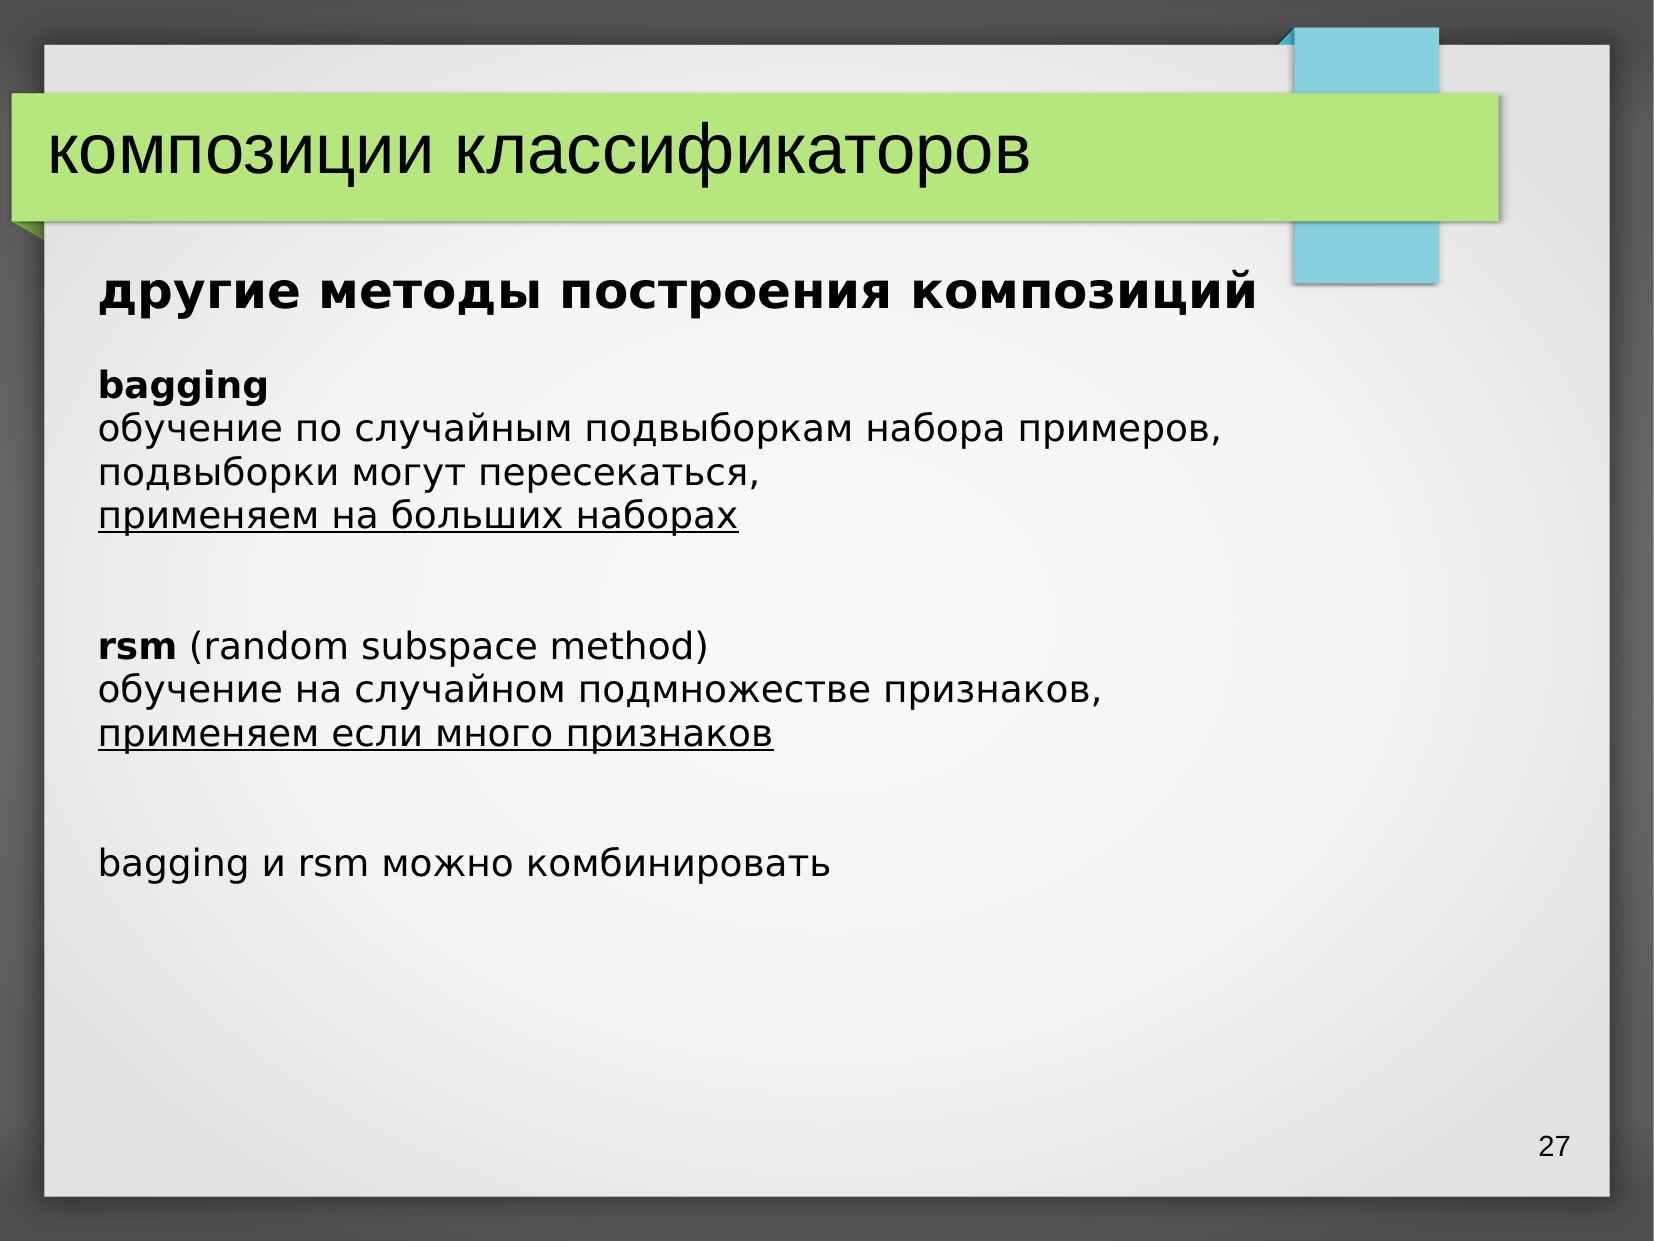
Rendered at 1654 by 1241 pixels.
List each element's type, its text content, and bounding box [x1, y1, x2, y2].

text_box другие методы построения композиций bagging обучение по случайным подвыборкам набора примеров, подвыборки могут пересекаться, применяем на больших наборах rsm (random subspace method) обучение на случайном подмножестве признаков, применяем если много признаков bagging и rsm можно комбинировать [82, 254, 1276, 969]
title композиции классификаторов [47, 109, 1501, 189]
picture [0, 0, 1654, 1241]
